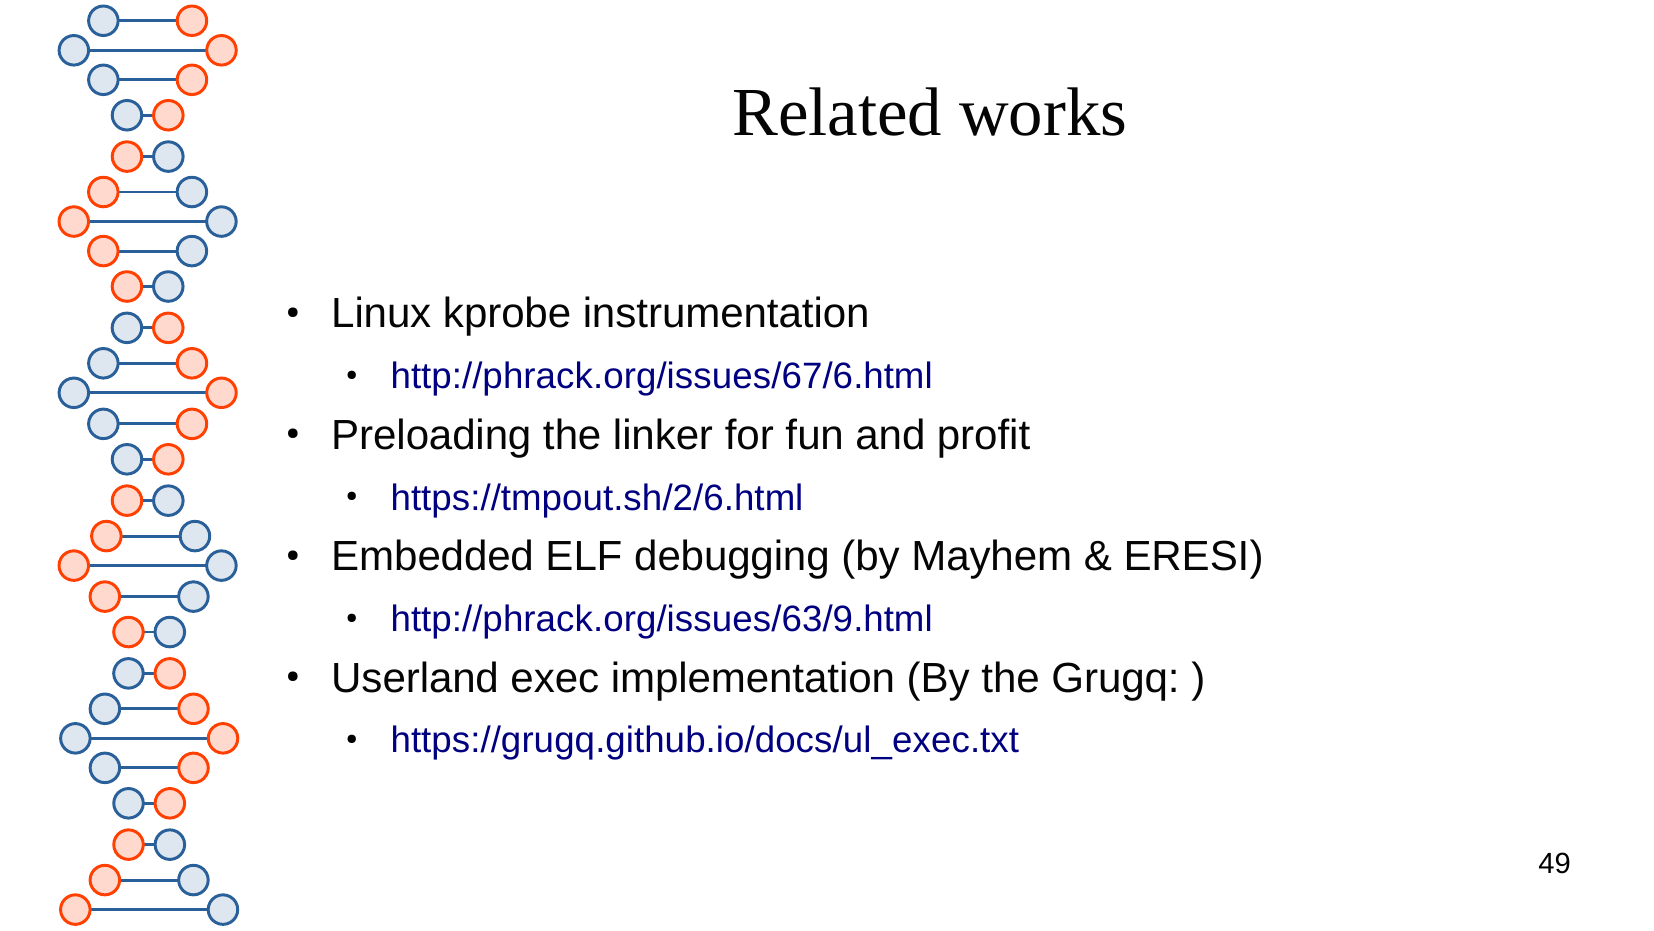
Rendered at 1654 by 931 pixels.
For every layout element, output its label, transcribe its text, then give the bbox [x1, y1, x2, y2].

title Related works [265, 35, 1595, 189]
list Linux kprobe instrumentation http://phrack.org/issues/67/6.html Preloading the linker for fun and profit https://tmpout.sh/2/6.html Embedded ELF debugging (by Mayhem & ERESI) http://phrack.org/issues/63/9.html Userland exec implementation (By the Grugq: ) https://grugq.github.io/docs/ul_exec.txt [271, 224, 1601, 764]
